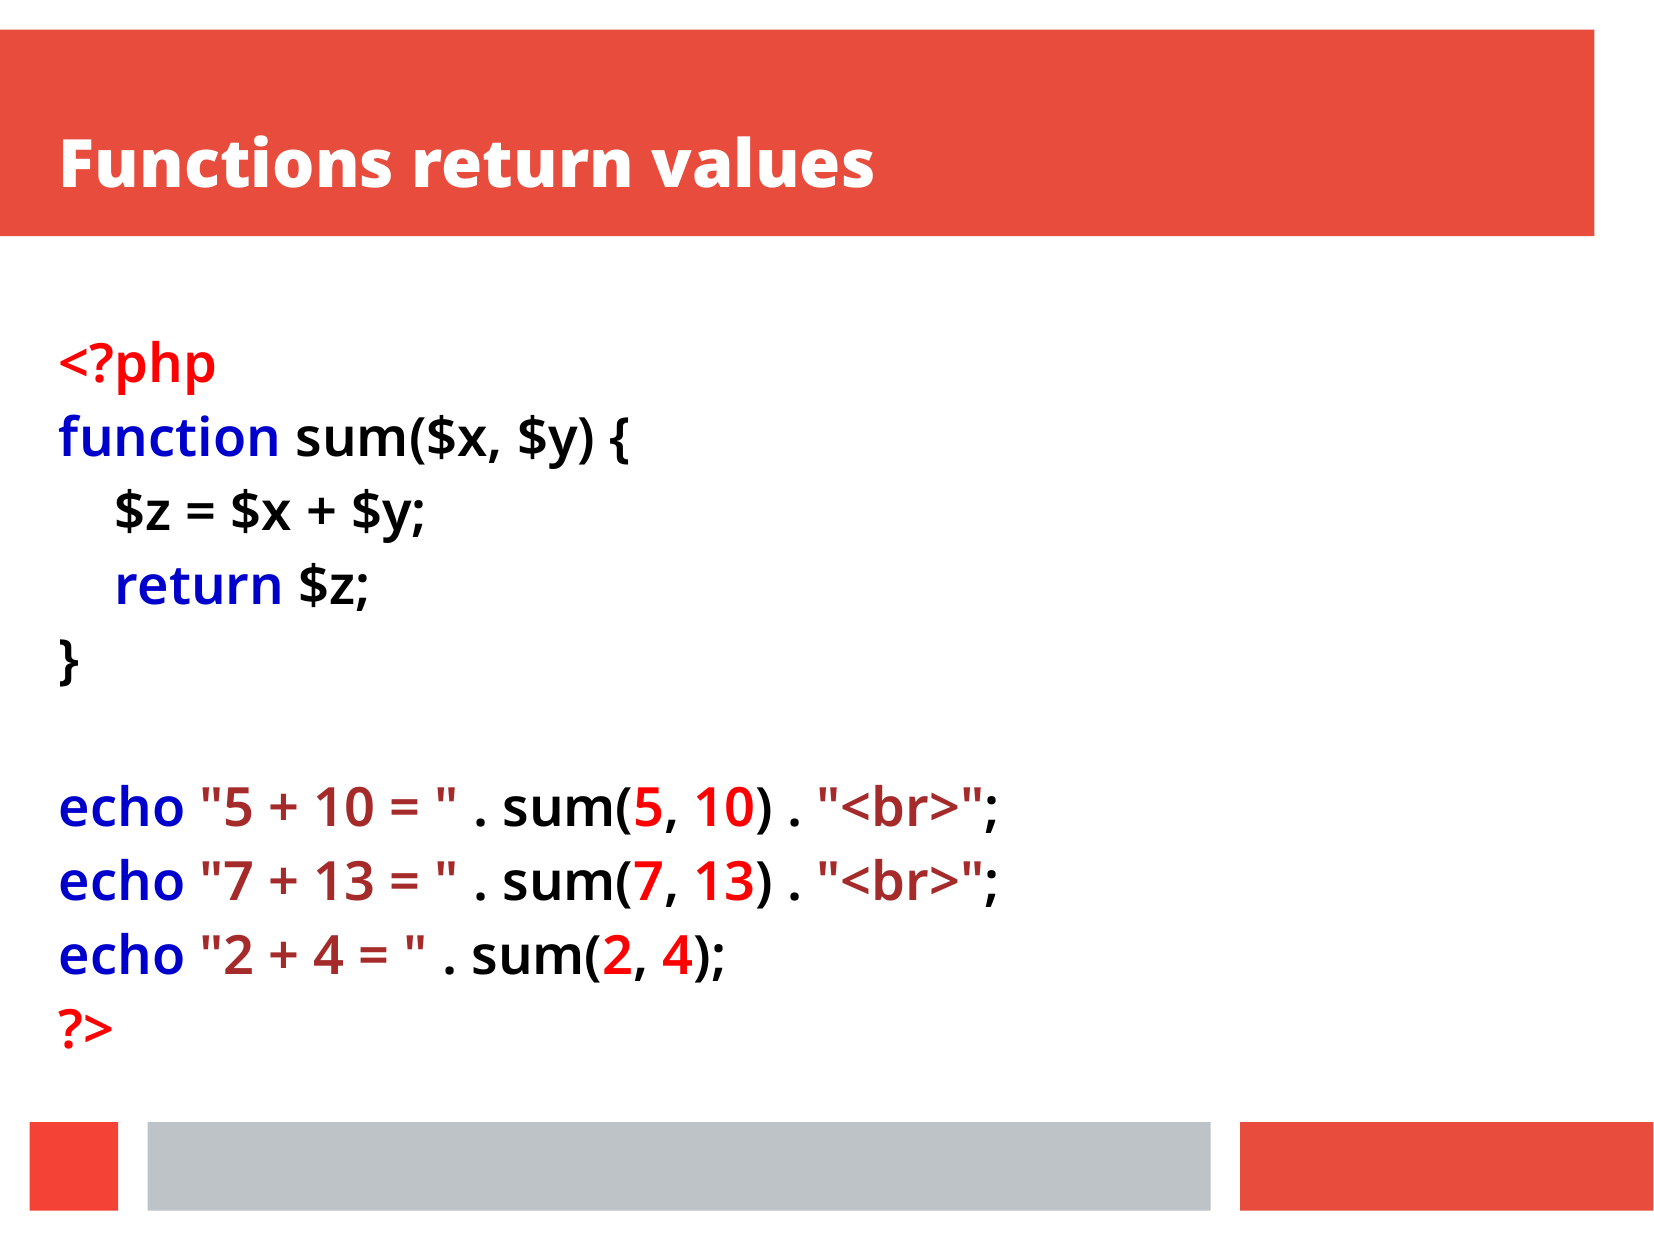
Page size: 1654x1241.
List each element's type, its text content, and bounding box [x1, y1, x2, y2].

title Functions return values [59, 59, 1595, 207]
list <?php function sum($x, $y) { $z = $x + $y; return $z; } echo "5 + 10 = " . sum(5, 10) . "<br>"; echo "7 + 13 = " . sum(7, 13) . "<br>"; echo "2 + 4 = " . sum(2, 4); ?> [59, 324, 1565, 1093]
